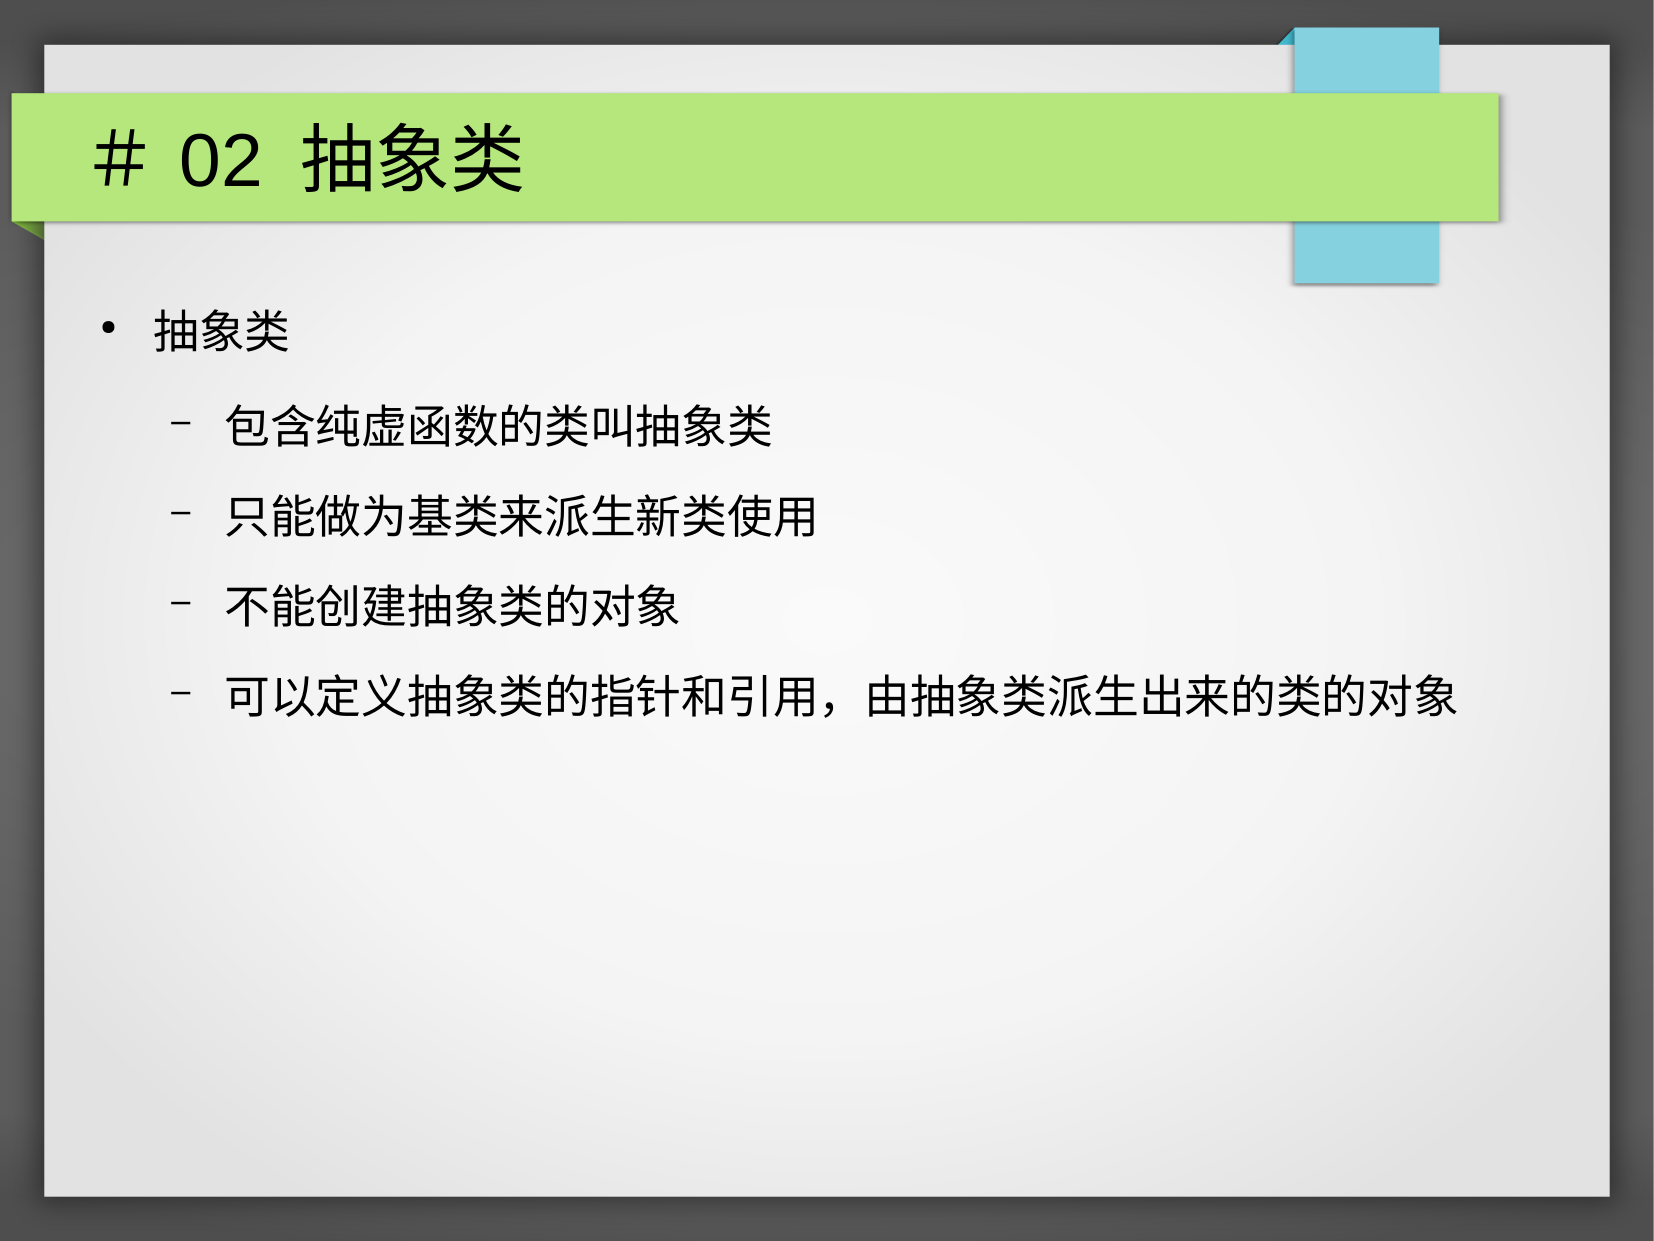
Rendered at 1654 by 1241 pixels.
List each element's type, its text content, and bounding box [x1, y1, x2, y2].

title ＃02 抽象类 [82, 94, 1264, 213]
picture [0, 0, 1654, 1241]
list 抽象类 包含纯虚函数的类叫抽象类 只能做为基类来派生新类使用 不能创建抽象类的对象 可以定义抽象类的指针和引用，由抽象类派生出来的类的对象 [82, 295, 1571, 1015]
